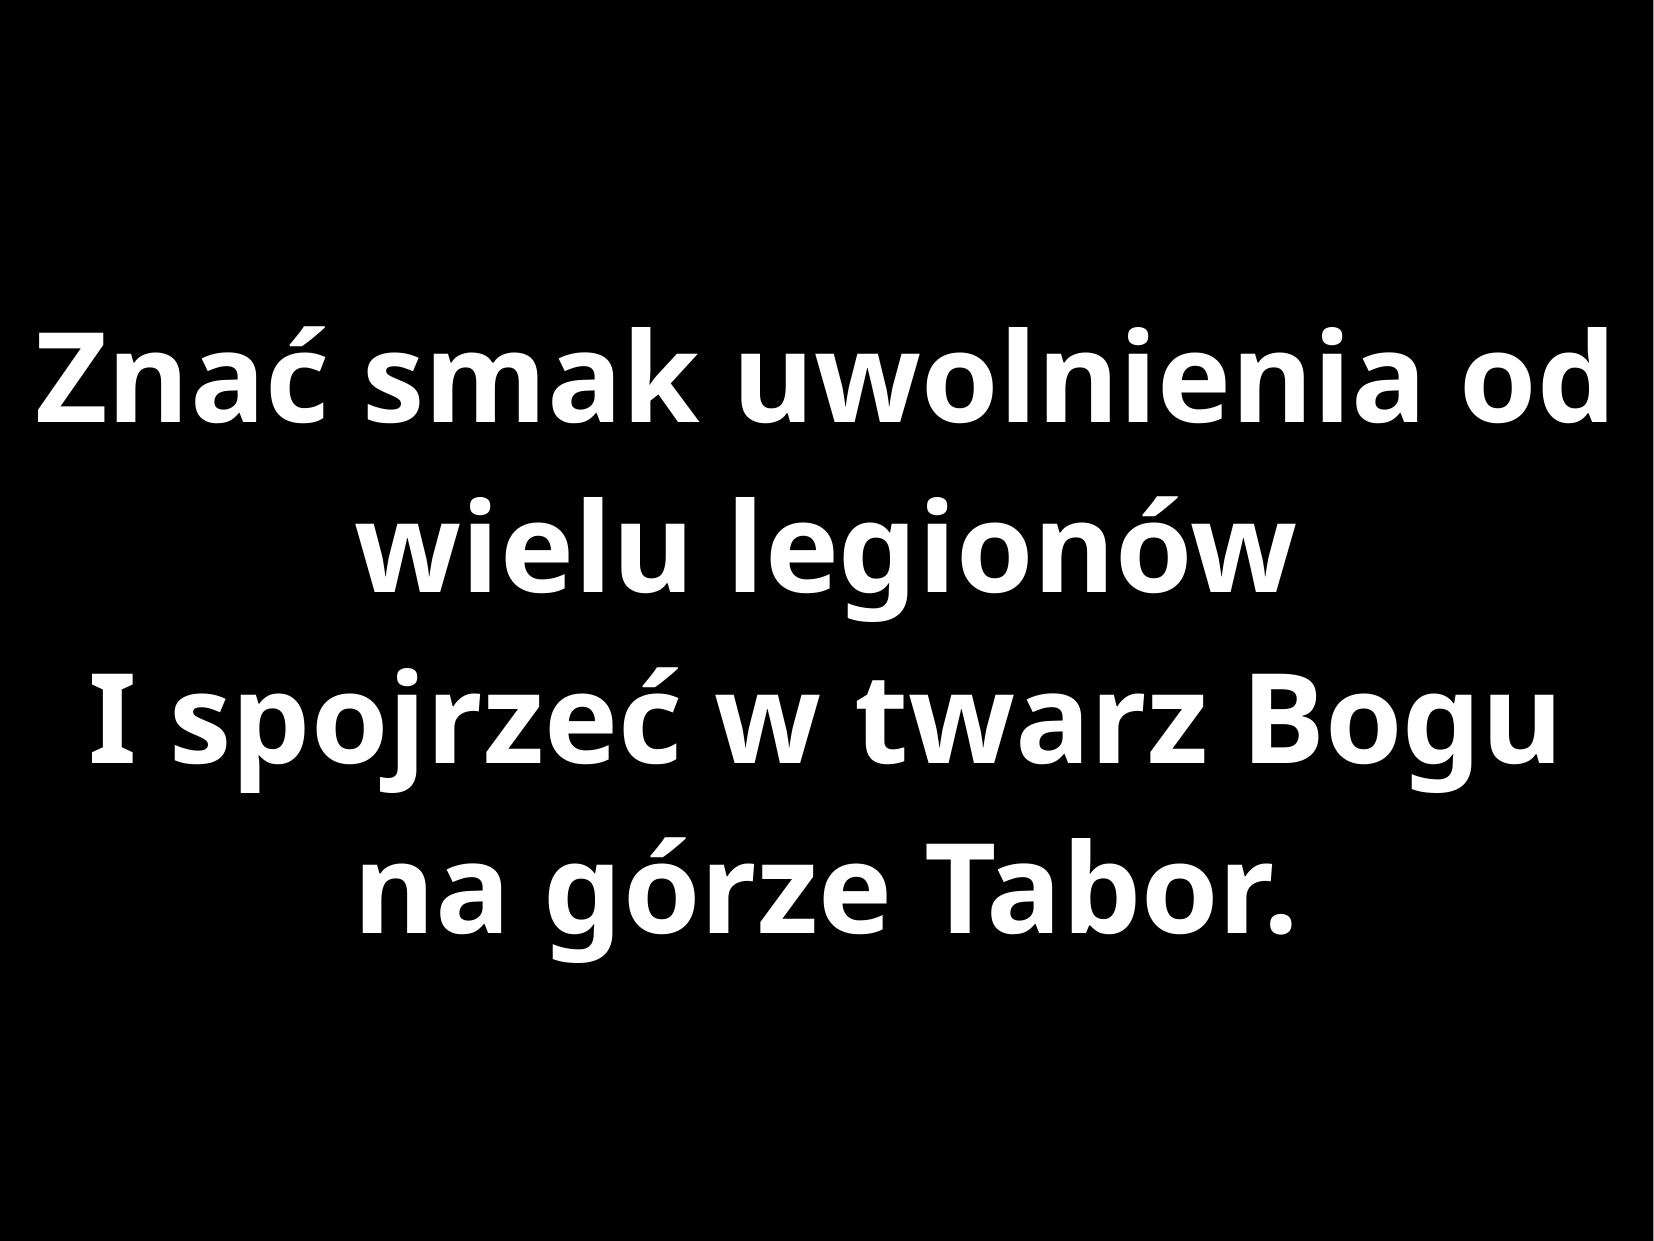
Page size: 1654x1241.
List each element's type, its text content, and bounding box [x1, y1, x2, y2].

title Znać smak uwolnienia od wielu legionów I spojrzeć w twarz Bogu na górze Tabor. [0, 0, 1654, 1241]
